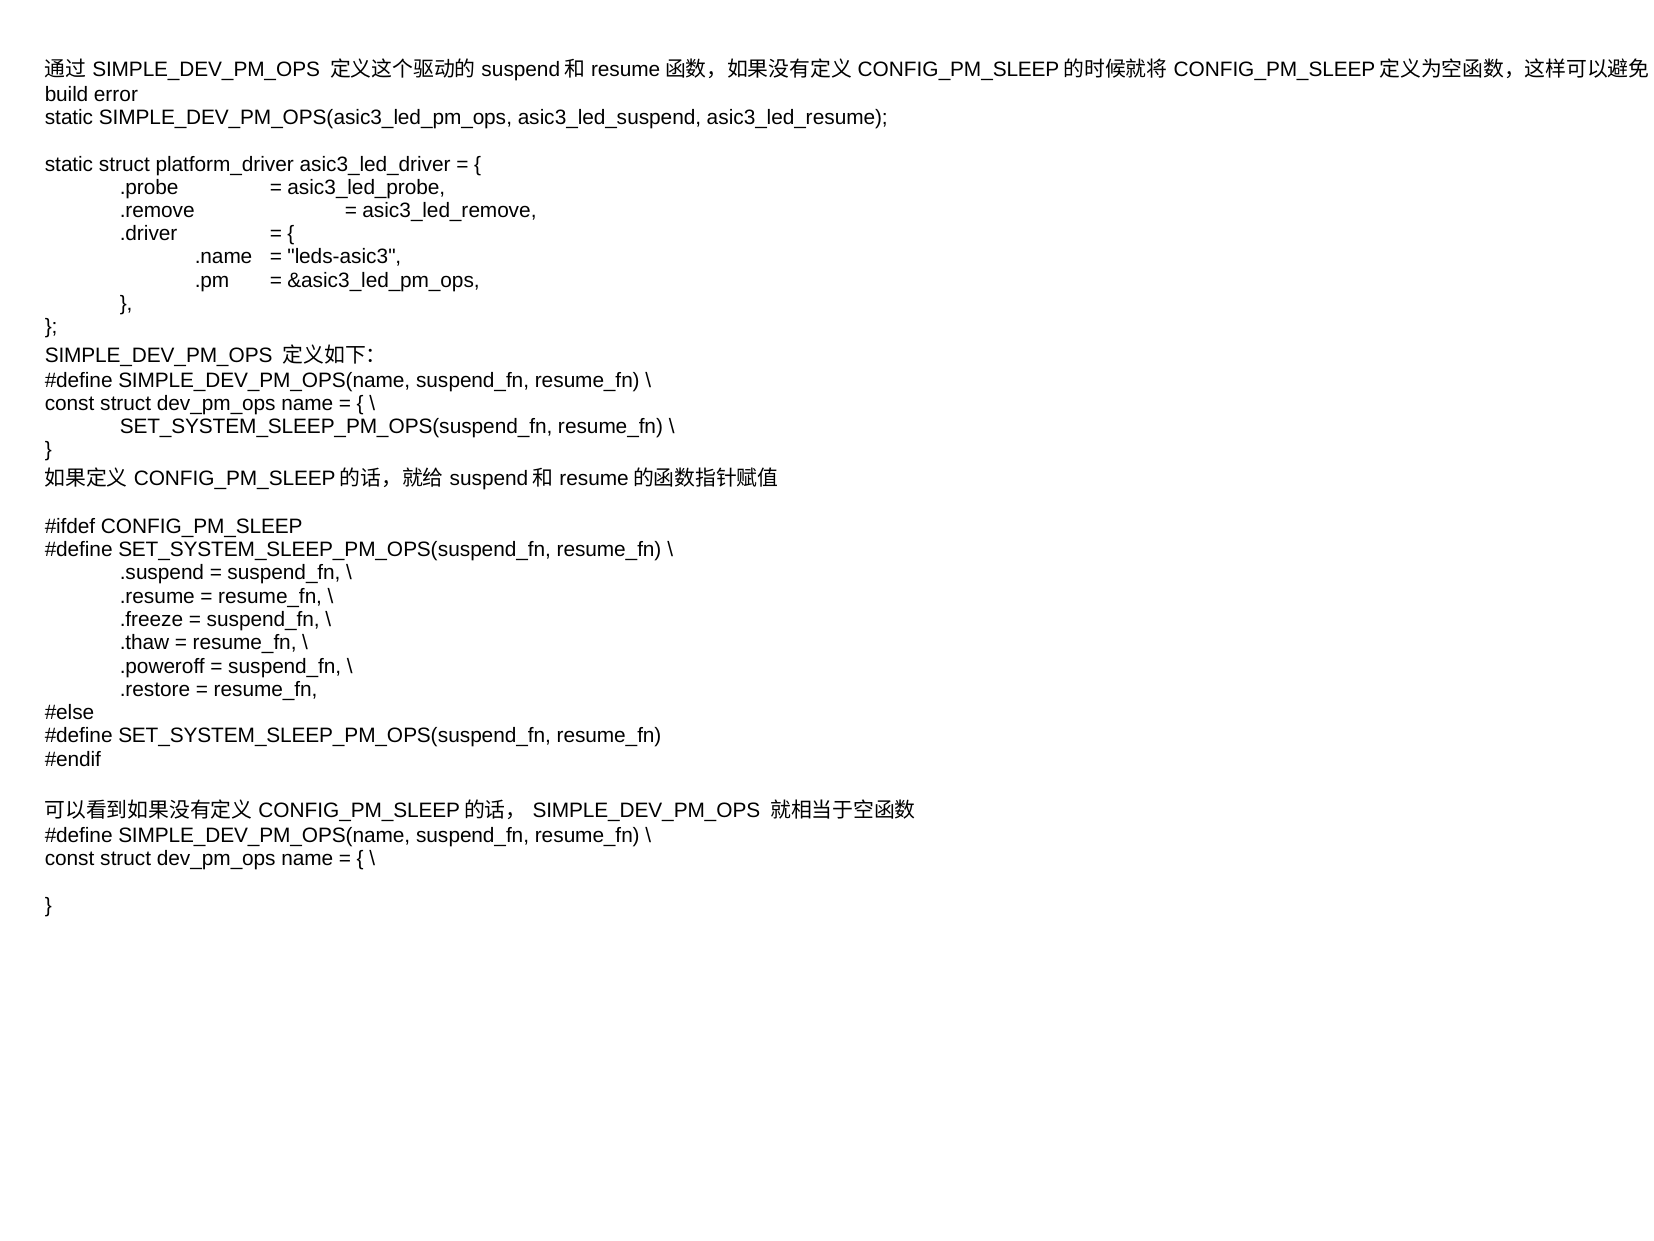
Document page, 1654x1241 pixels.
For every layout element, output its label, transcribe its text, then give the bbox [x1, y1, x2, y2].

text_box 通过SIMPLE_DEV_PM_OPS 定义这个驱动的suspend和resume函数，如果没有定义CONFIG_PM_SLEEP的时候就将CONFIG_PM_SLEEP定义为空函数，这样可以避免build error static SIMPLE_DEV_PM_OPS(asic3_led_pm_ops, asic3_led_suspend, asic3_led_resume); static struct platform_driver asic3_led_driver = { .probe = asic3_led_probe, .remove = asic3_led_remove, .driver = { .name = "leds-asic3", .pm = &asic3_led_pm_ops, }, }; SIMPLE_DEV_PM_OPS 定义如下： #define SIMPLE_DEV_PM_OPS(name, suspend_fn, resume_fn) \ const struct dev_pm_ops name = { \ SET_SYSTEM_SLEEP_PM_OPS(suspend_fn, resume_fn) \ } 如果定义CONFIG_PM_SLEEP的话，就给suspend和resume的函数指针赋值 #ifdef CONFIG_PM_SLEEP #define SET_SYSTEM_SLEEP_PM_OPS(suspend_fn, resume_fn) \ .suspend = suspend_fn, \ .resume = resume_fn, \ .freeze = suspend_fn, \ .thaw = resume_fn, \ .poweroff = suspend_fn, \ .restore = resume_fn, #else #define SET_SYSTEM_SLEEP_PM_OPS(suspend_fn, resume_fn) #endif 可以看到如果没有定义CONFIG_PM_SLEEP的话，SIMPLE_DEV_PM_OPS 就相当于空函数 #define SIMPLE_DEV_PM_OPS(name, suspend_fn, resume_fn) \ const struct dev_pm_ops name = { \ } [30, 45, 1654, 1241]
